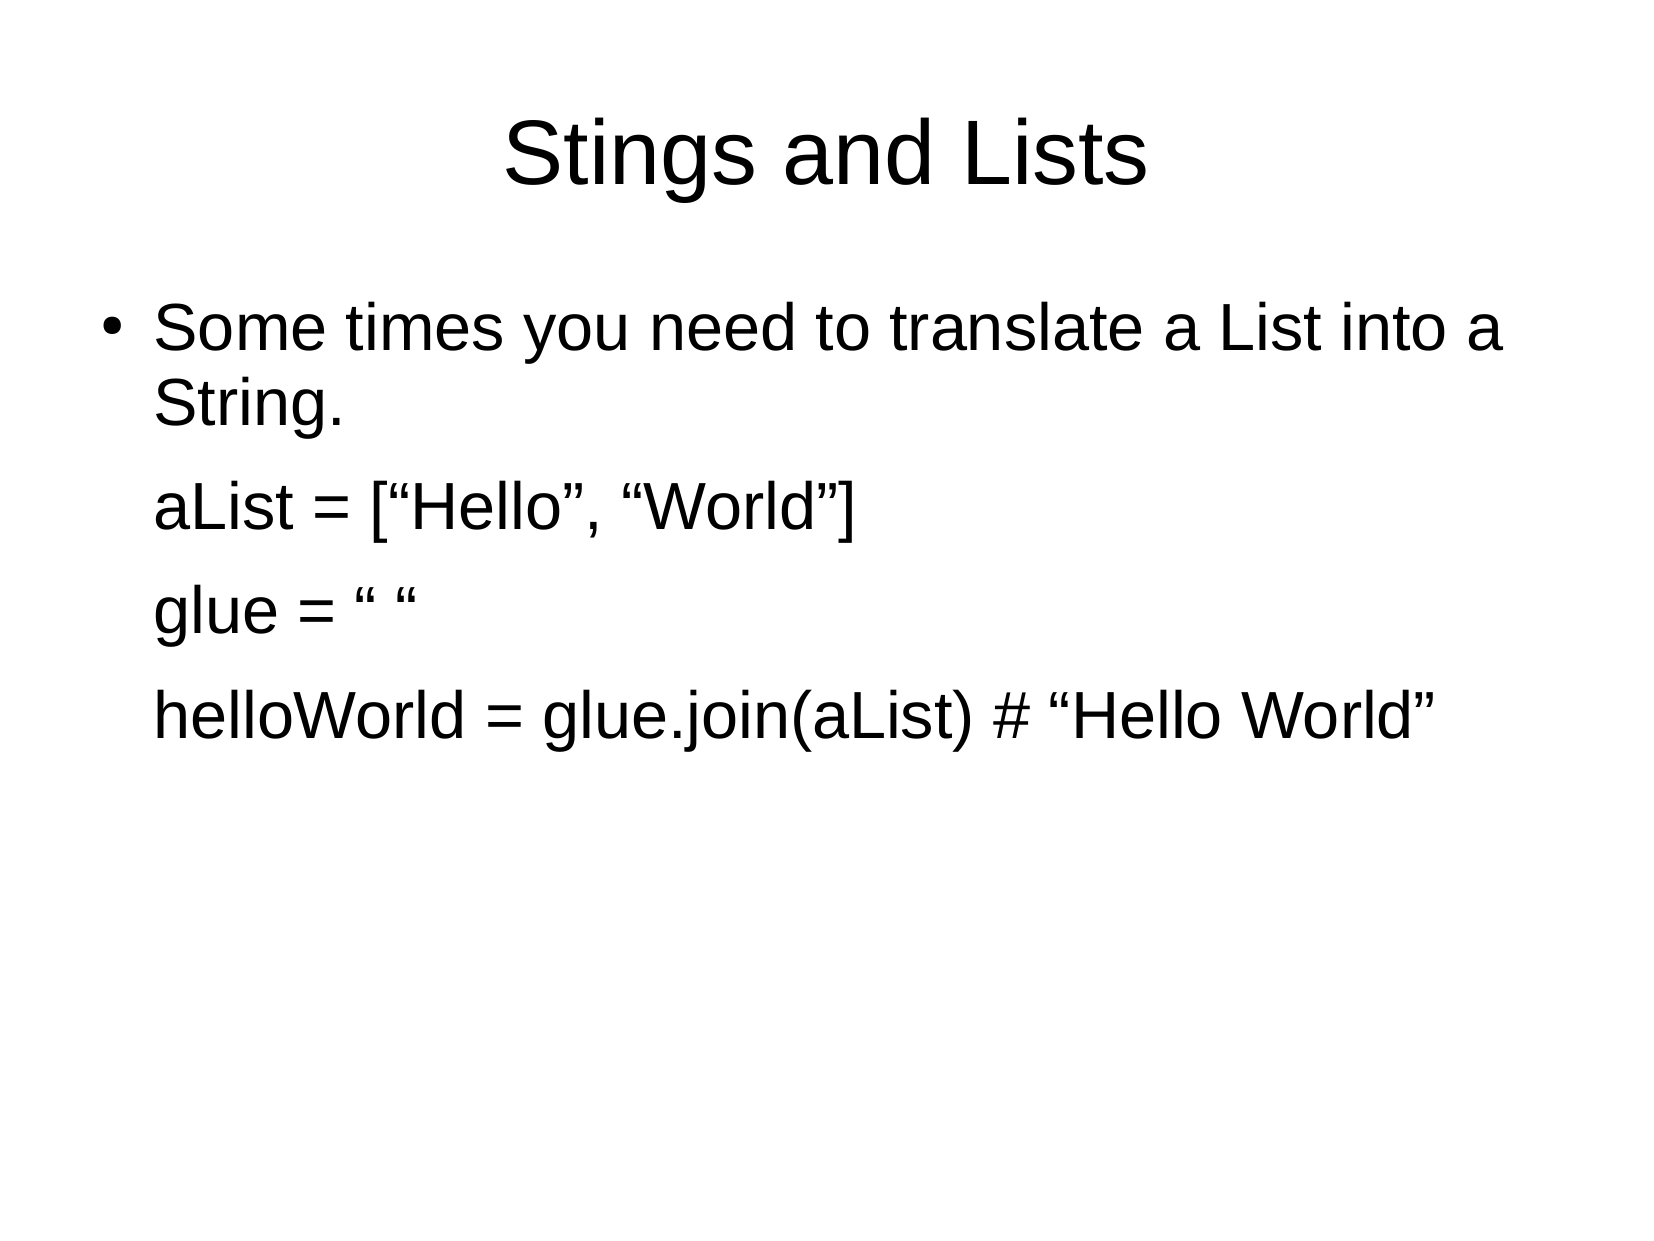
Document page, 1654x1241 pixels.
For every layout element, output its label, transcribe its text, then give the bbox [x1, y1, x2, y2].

list Some times you need to translate a List into a String. aList = [“Hello”, “World”] glue = “ “ helloWorld = glue.join(aList) # “Hello World” [82, 290, 1571, 1010]
title Stings and Lists [82, 49, 1571, 257]
